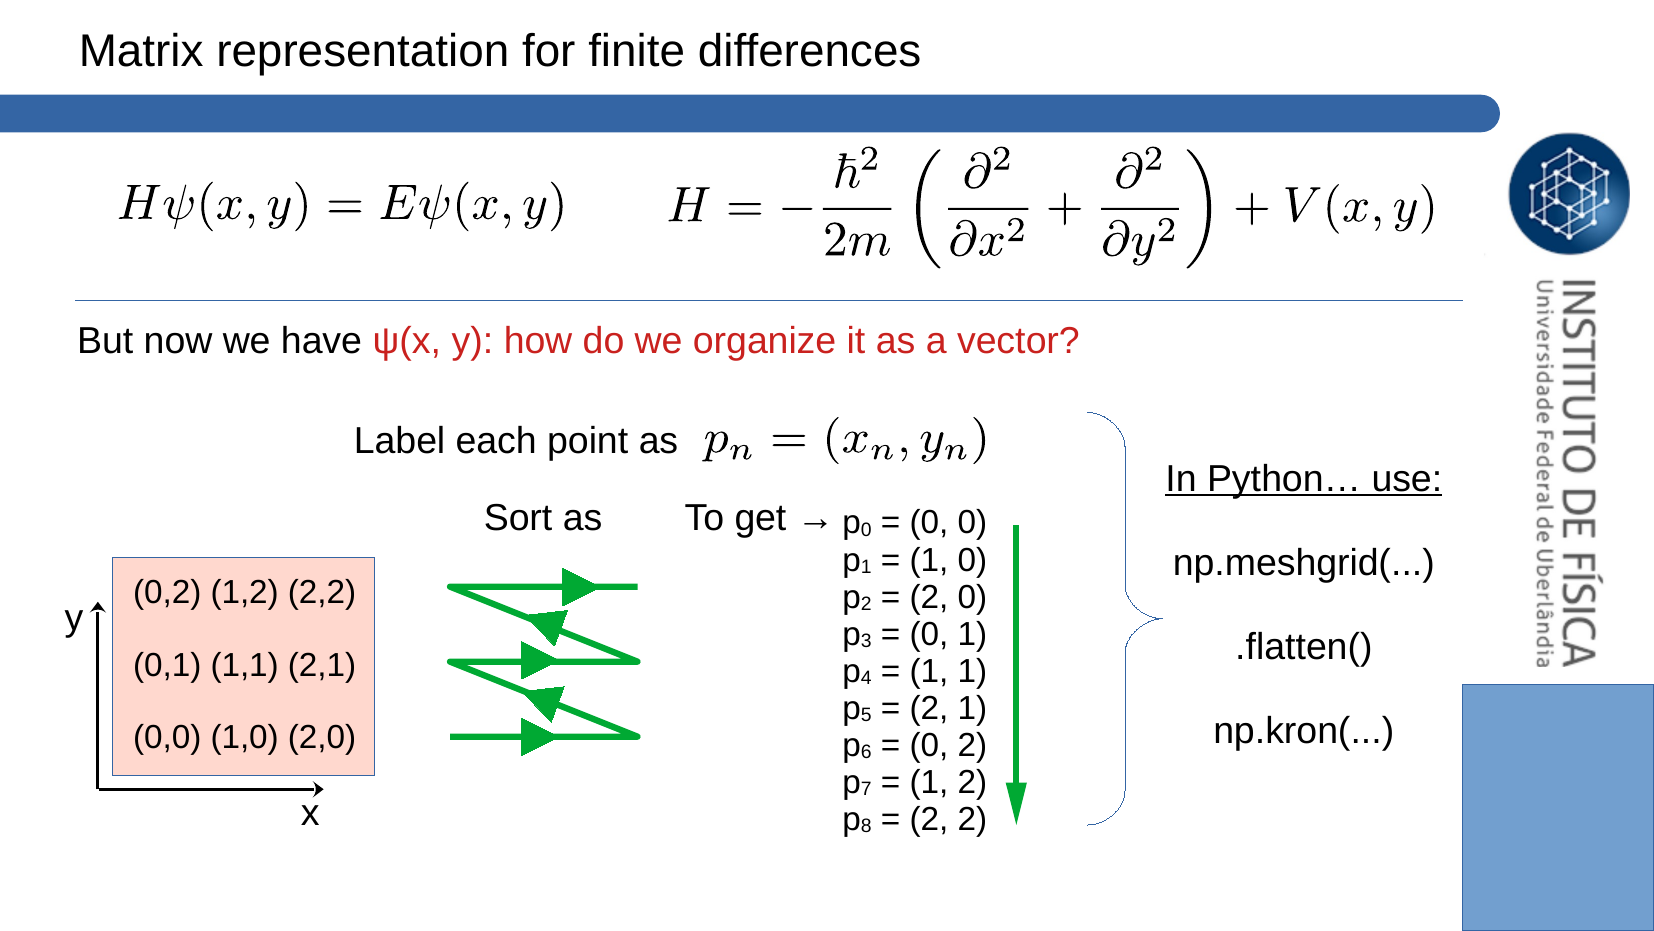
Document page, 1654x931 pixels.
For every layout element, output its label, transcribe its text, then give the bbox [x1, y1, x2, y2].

text_box [701, 416, 986, 465]
text_box But now we have ψ(x, y): how do we organize it as a vector? [62, 311, 1096, 369]
text_box [118, 181, 563, 232]
text_box [562, 568, 601, 606]
text_box p0 = (0, 0) p1 = (1, 0) p2 = (2, 0) p3 = (0, 1) p4 = (1, 1) p5 = (2, 1) p6 = (0, 2) p7 = (1, 2) p8 = (2, 2) [827, 496, 1027, 882]
text_box y [49, 589, 99, 647]
text_box x [286, 784, 335, 841]
text_box [521, 718, 560, 756]
text_box [525, 610, 568, 646]
picture [1485, 134, 1629, 666]
text_box [521, 641, 560, 679]
text_box Sort as [469, 489, 618, 547]
text_box [668, 146, 1434, 269]
title Matrix representation for finite differences [78, 25, 1568, 77]
text_box Label each point as [339, 412, 694, 470]
text_box [112, 557, 375, 776]
text_box To get → [669, 489, 850, 547]
text_box In Python… use: np.meshgrid(...) .flatten() np.kron(...) [1150, 450, 1458, 760]
text_box [522, 686, 565, 723]
text_box (0,2) (1,2) (2,2) (0,1) (1,1) (2,1) (0,0) (1,0) (2,0) [118, 566, 372, 764]
